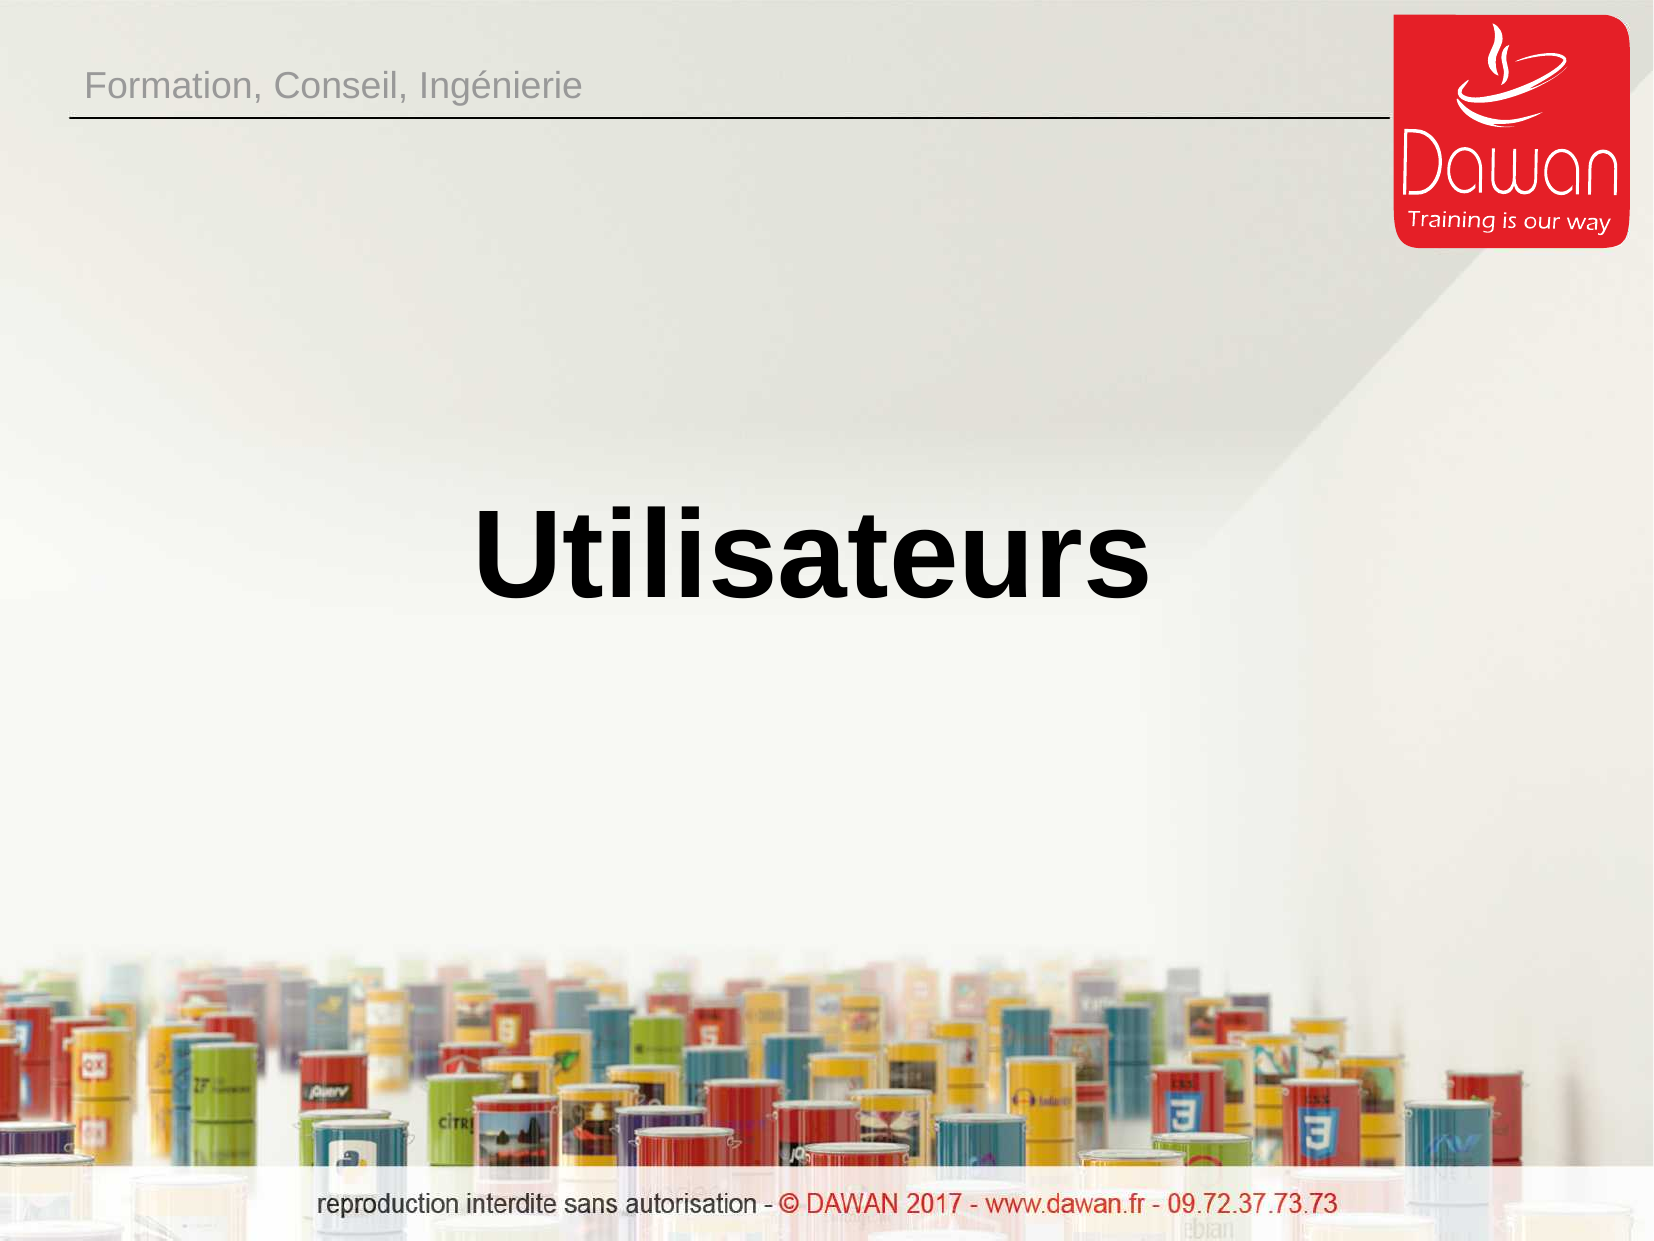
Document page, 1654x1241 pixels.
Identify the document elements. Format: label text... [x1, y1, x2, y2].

text_box Utilisateurs [472, 484, 1154, 632]
picture [0, 0, 1654, 1241]
text_box Formation, Conseil, Ingénierie [84, 64, 584, 109]
